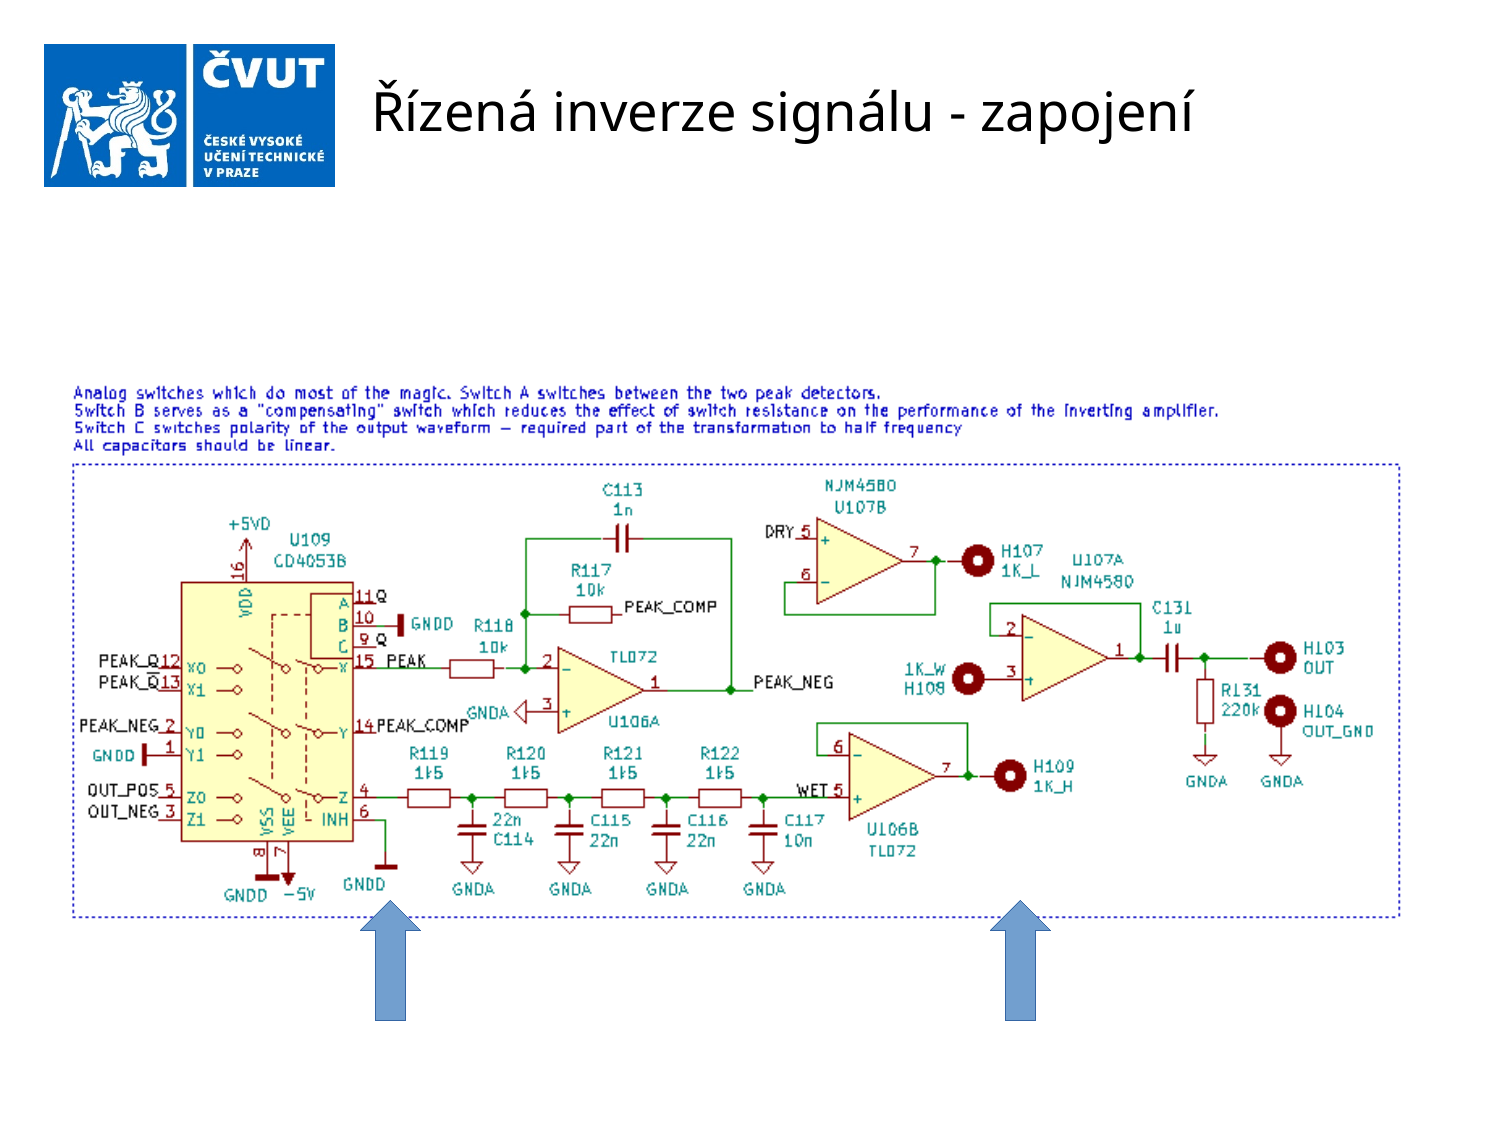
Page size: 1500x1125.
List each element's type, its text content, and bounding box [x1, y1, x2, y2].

text_box [360, 900, 421, 1021]
title Řízená inverze signálu - zapojení [356, 76, 1500, 255]
text_box [990, 900, 1051, 1021]
picture [50, 360, 1441, 931]
picture [44, 44, 335, 187]
